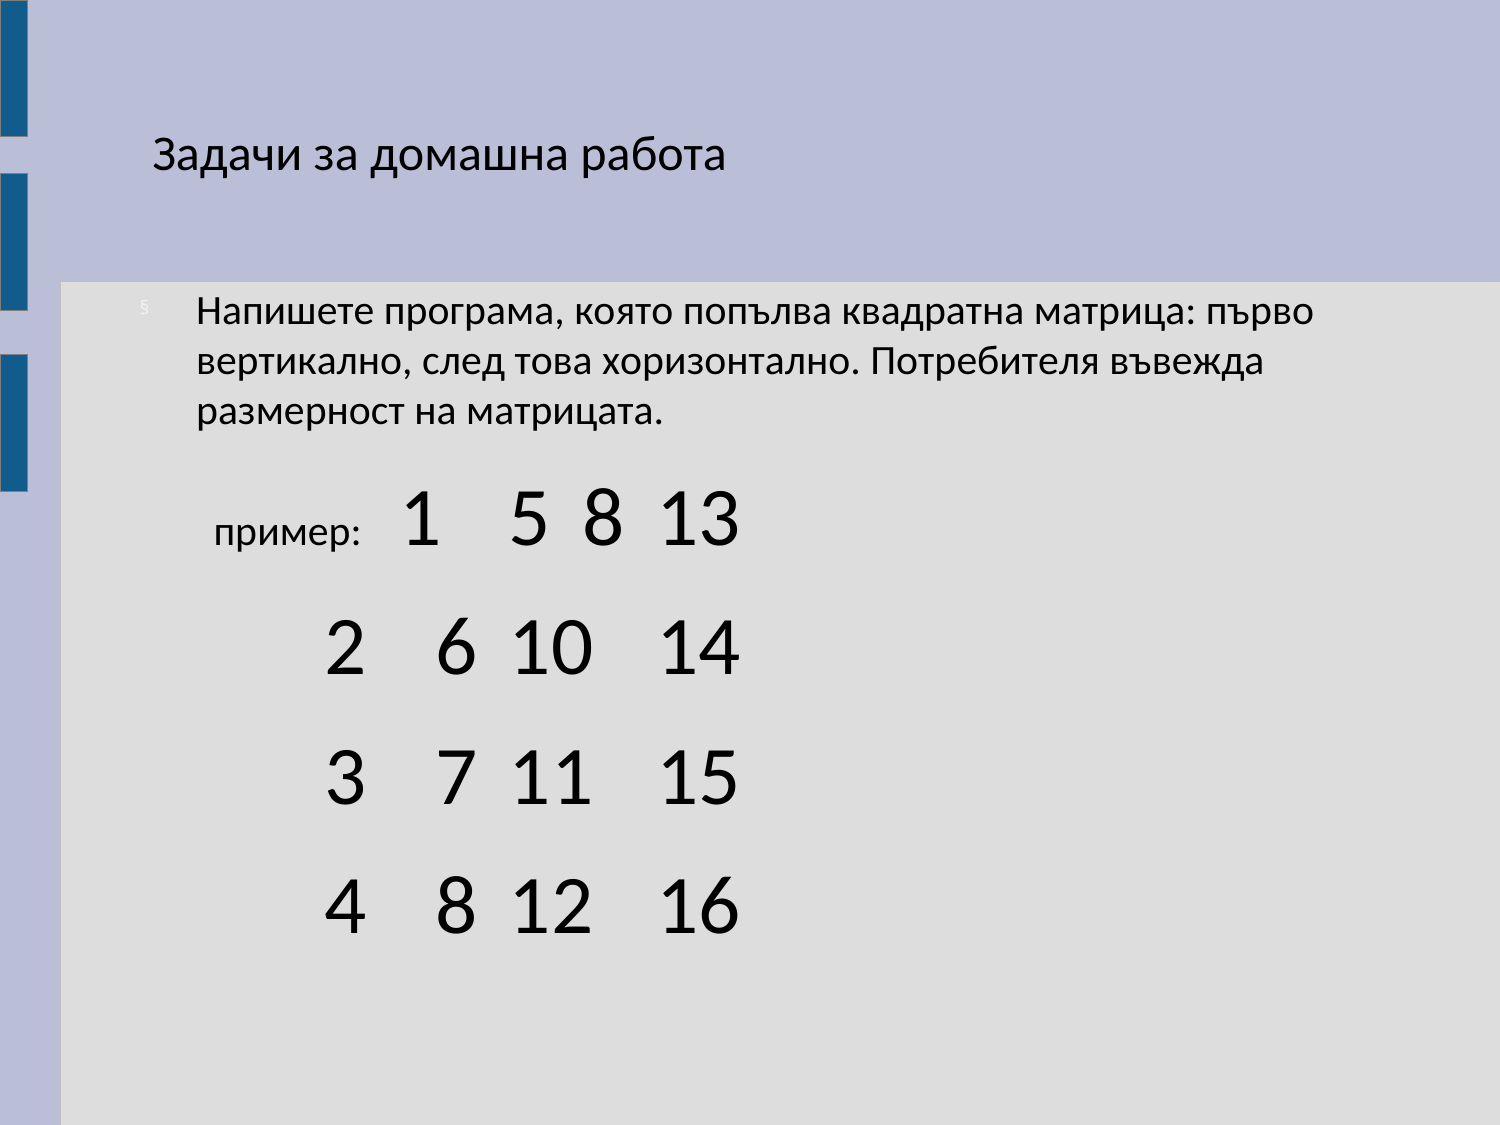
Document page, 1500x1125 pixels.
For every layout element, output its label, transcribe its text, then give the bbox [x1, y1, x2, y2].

title Задачи за домашна работа [137, 112, 1488, 300]
list Напишете програма, която попълва квадратна матрица: първо вертикално, след това хоризонтално. Потребителя въвежда размерност на матрицата. пример: 1 5 8 13 2 6 10 14 3 7 11 15 4 8 12 16 [125, 275, 1375, 1075]
